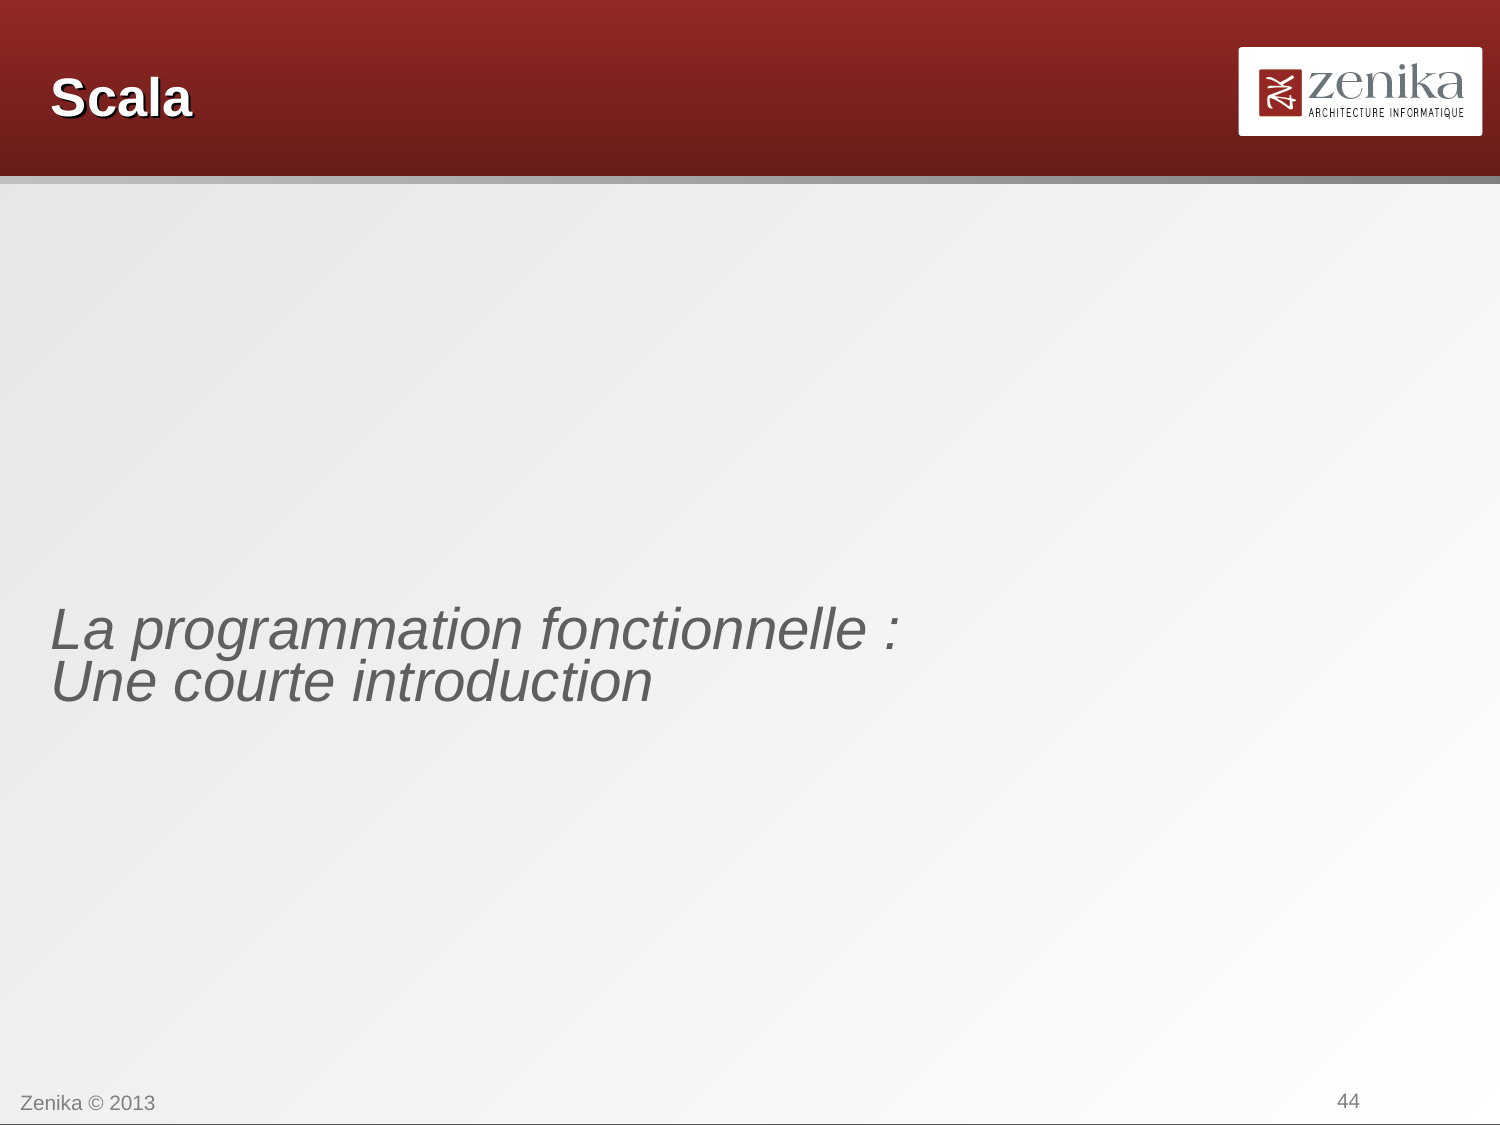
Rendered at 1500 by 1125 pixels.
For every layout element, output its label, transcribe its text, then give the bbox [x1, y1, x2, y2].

title Scala [50, 15, 1206, 180]
subtitle La programmation fonctionnelle : Une courte introduction [50, 249, 1435, 1079]
picture [1257, 58, 1464, 125]
